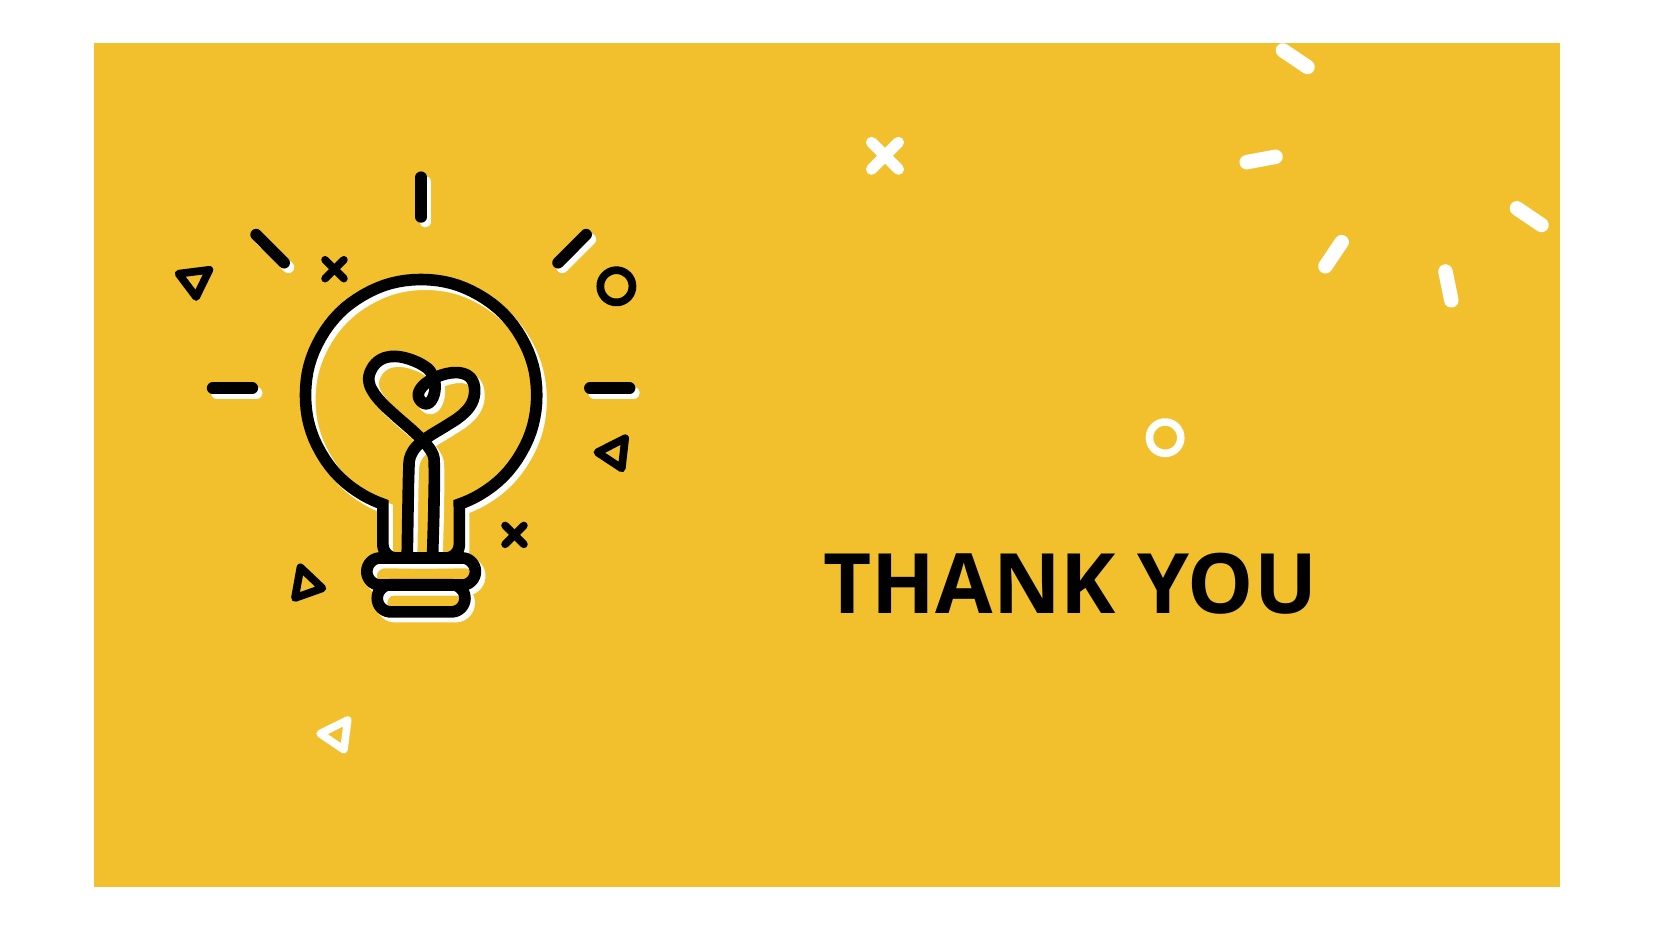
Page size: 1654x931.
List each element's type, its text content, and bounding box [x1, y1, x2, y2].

title THANK YOU [823, 524, 1544, 638]
